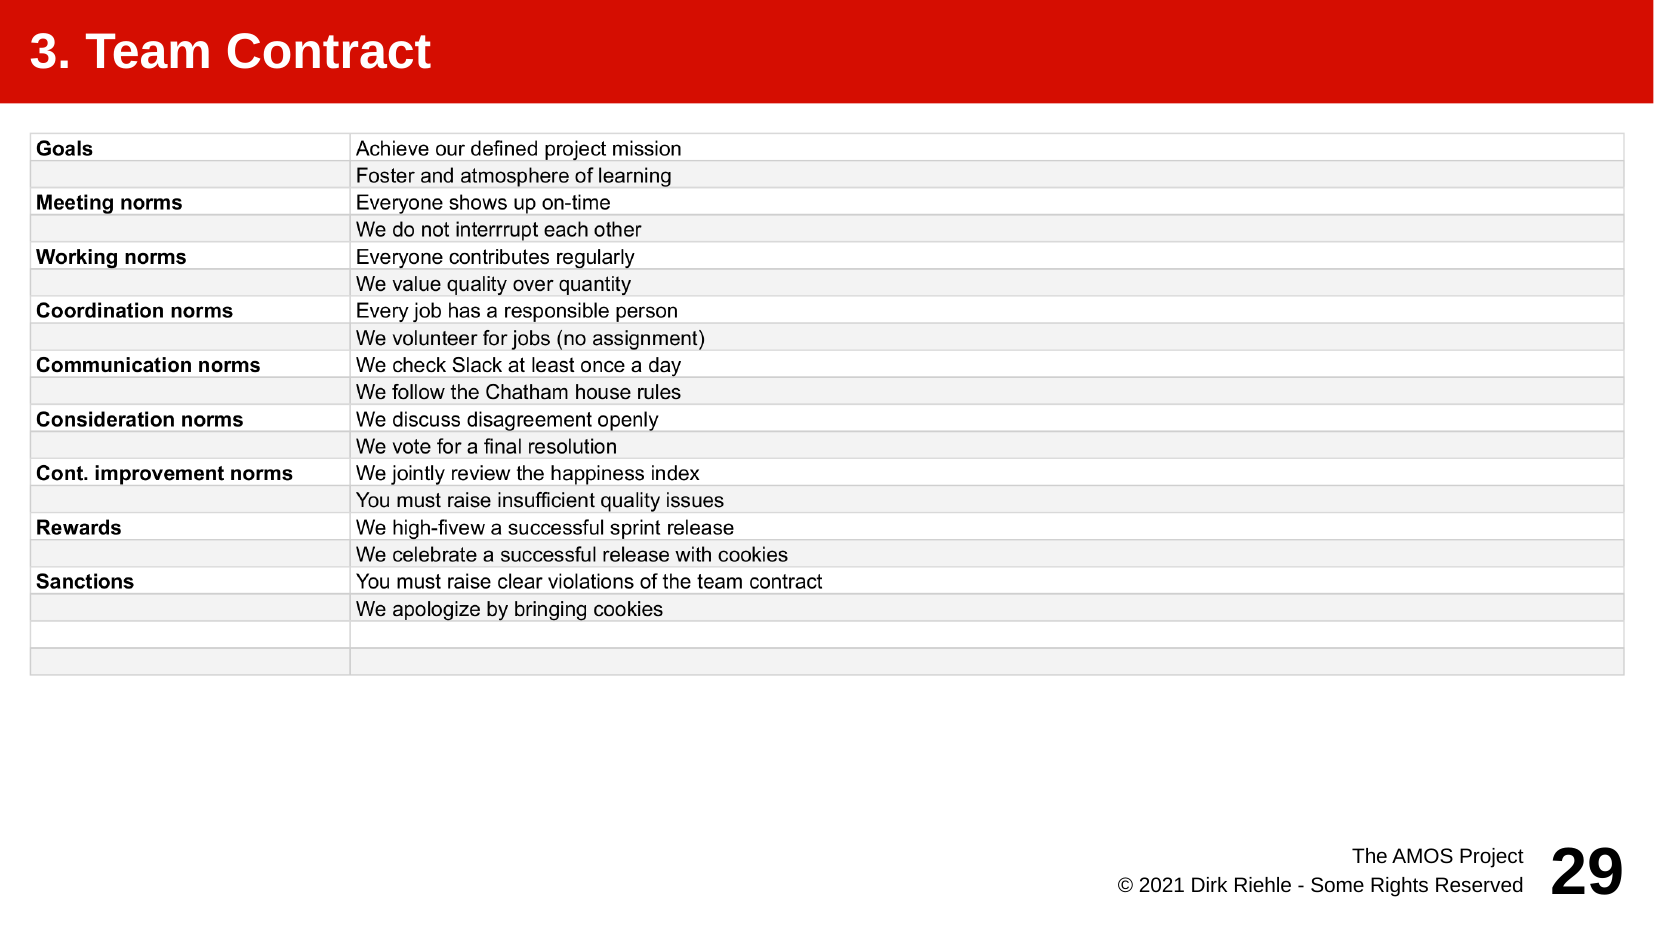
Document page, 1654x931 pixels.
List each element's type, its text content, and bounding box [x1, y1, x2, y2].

picture [29, 132, 1625, 676]
title 3. Team Contract [0, 0, 1654, 104]
